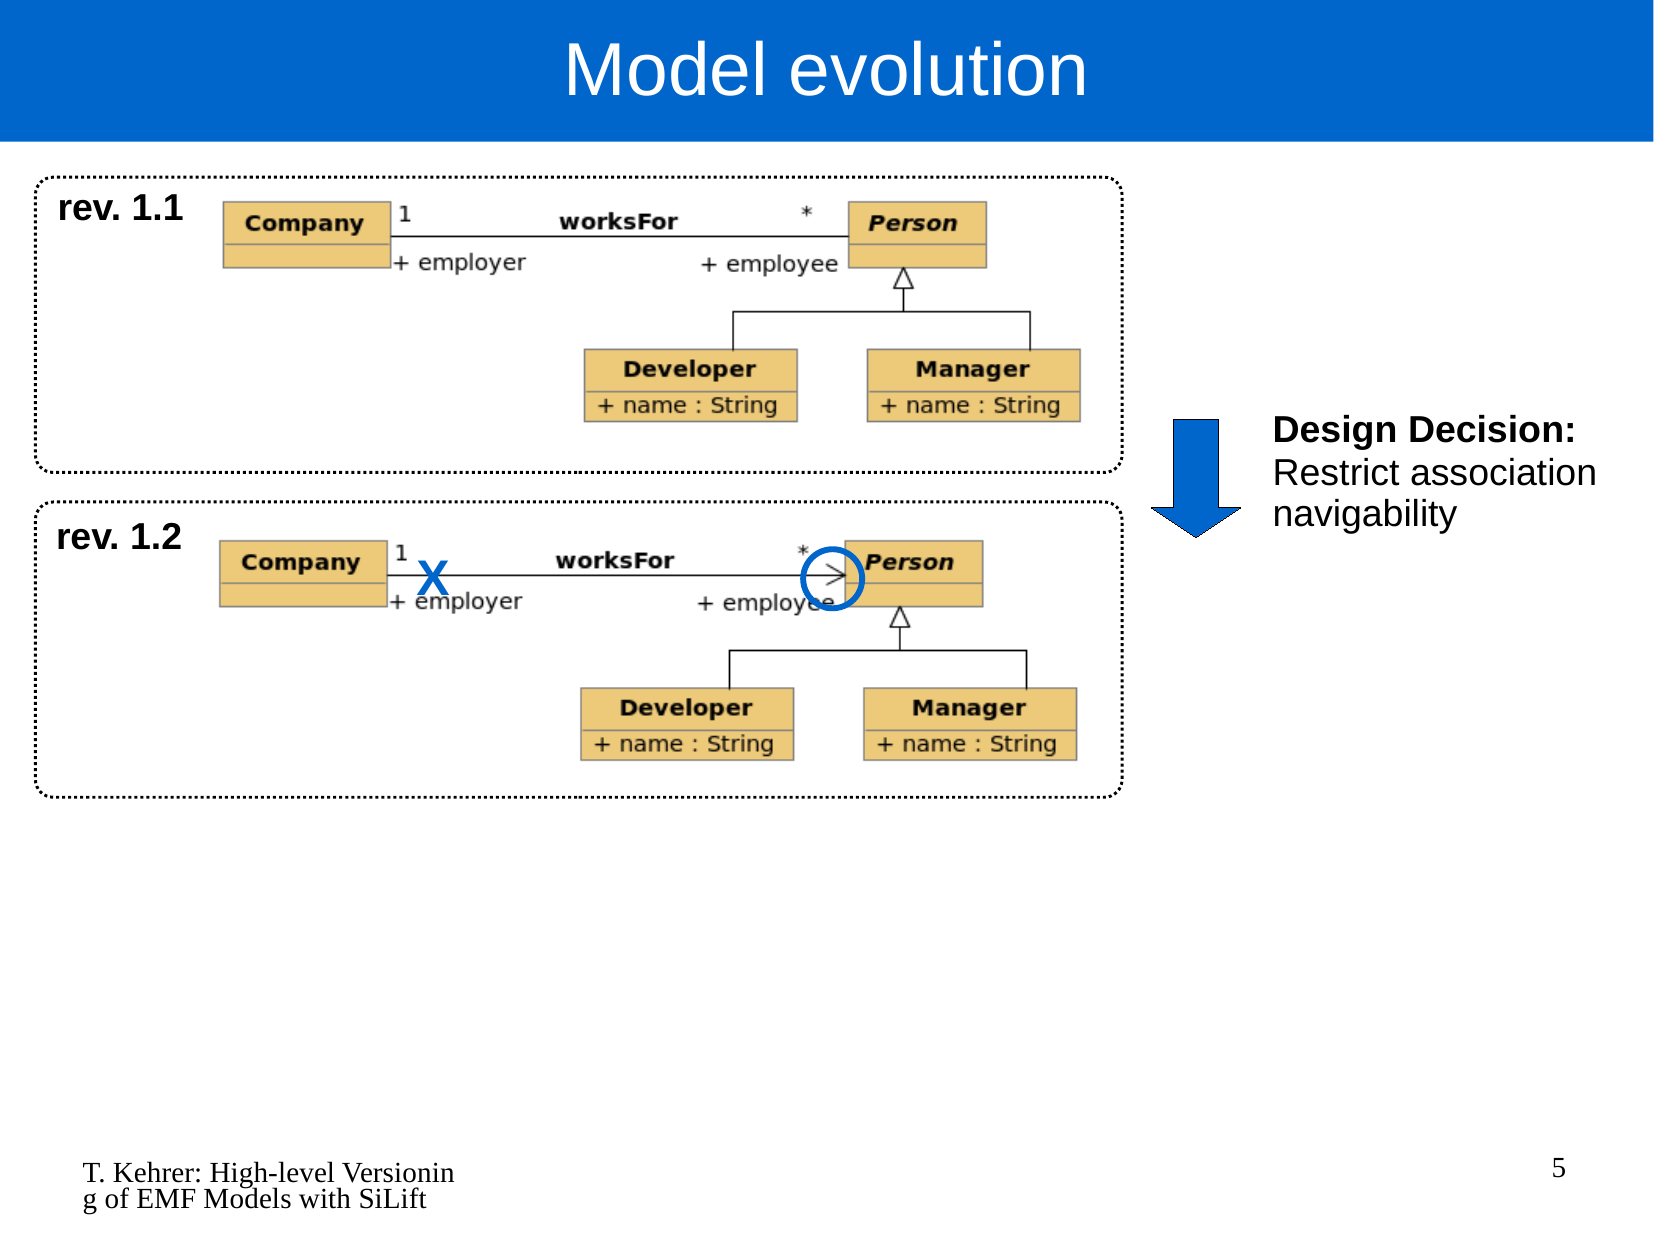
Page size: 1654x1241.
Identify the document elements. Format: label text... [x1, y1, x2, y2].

text_box rev. 1.1 [42, 179, 202, 237]
picture [212, 192, 1089, 432]
text_box rev. 1.2 [41, 507, 200, 565]
picture [210, 531, 1087, 769]
text_box [1151, 419, 1241, 538]
text_box Design Decision: Restrict association navigability [1257, 401, 1613, 543]
text_box X [401, 543, 465, 614]
title Model evolution [0, 0, 1654, 142]
